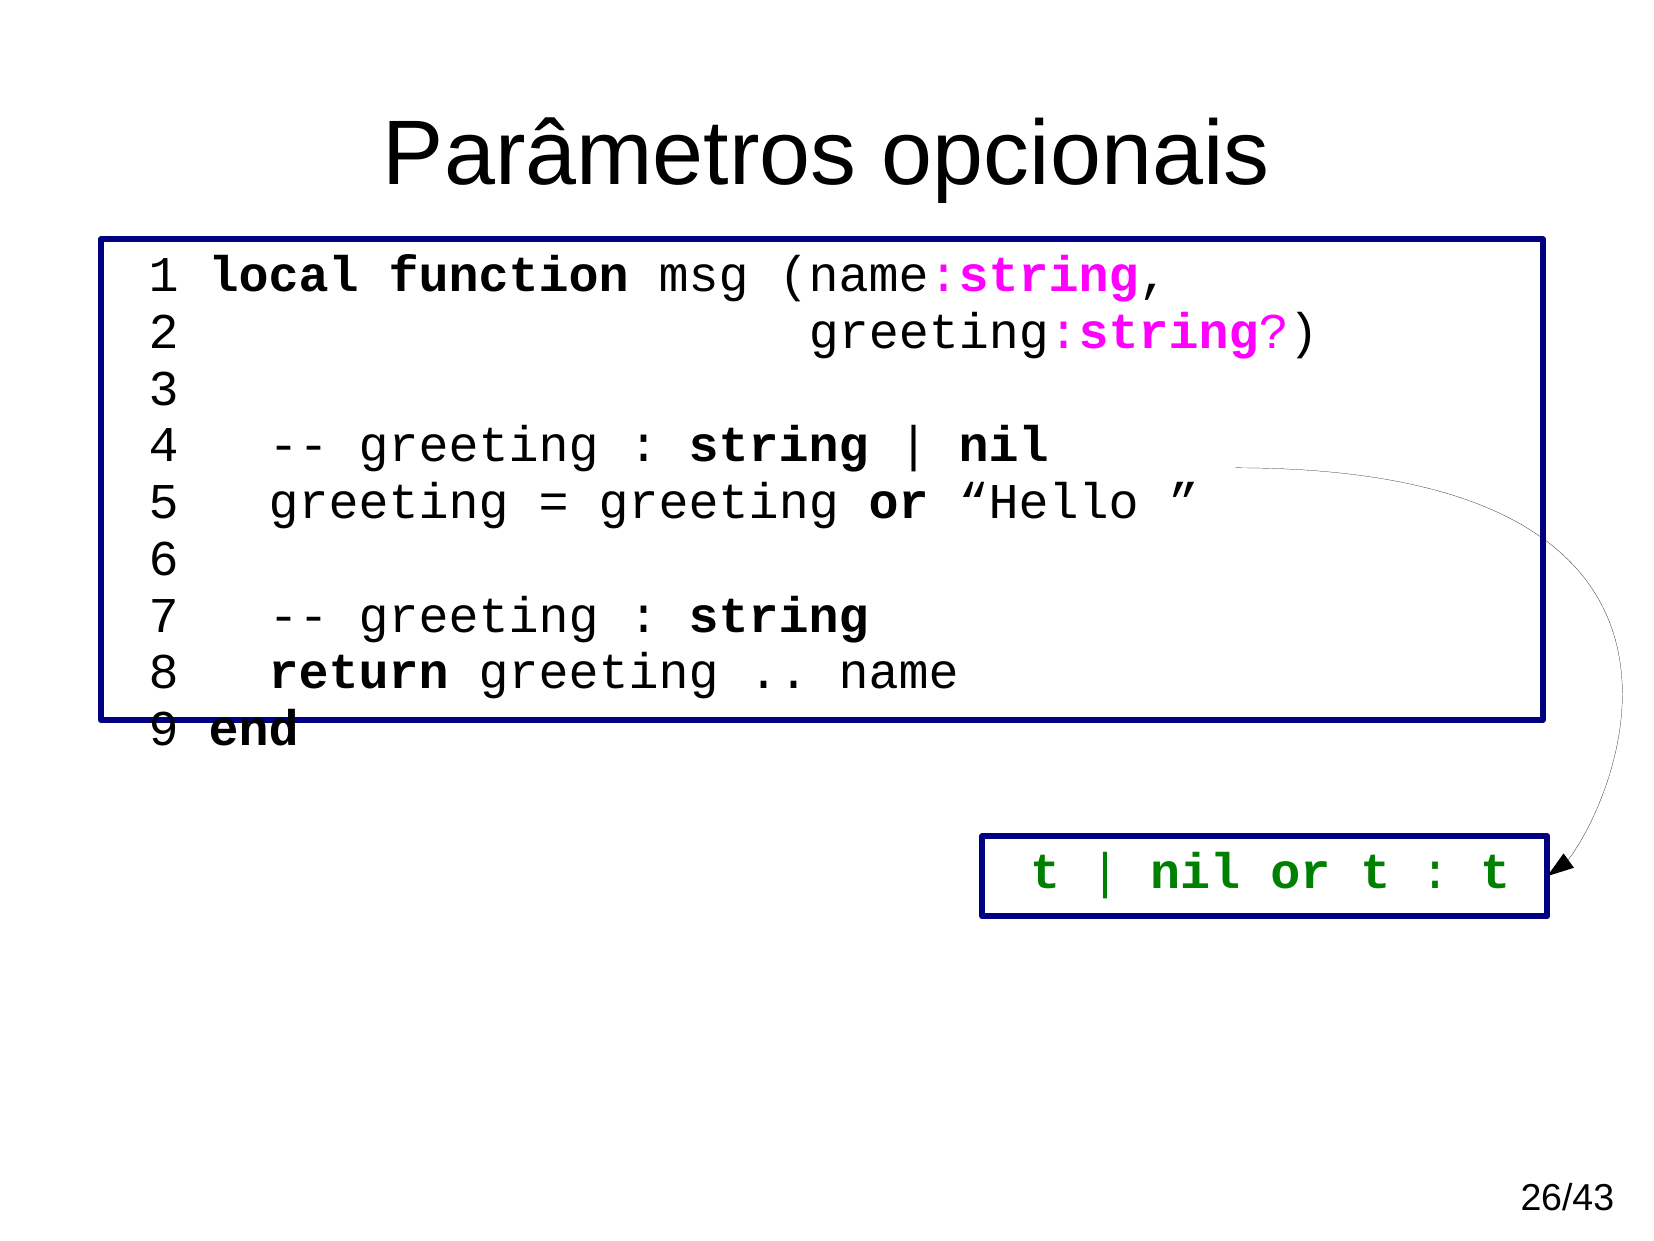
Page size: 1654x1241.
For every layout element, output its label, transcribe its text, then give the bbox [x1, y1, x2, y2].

text_box t | nil or t : t [982, 836, 1548, 917]
title Parâmetros opcionais [82, 49, 1571, 257]
text_box 1 local function msg (name:string, 2 greeting:string?) 3 4 -- greeting : string | nil 5 greeting = greeting or “Hello ” 6 7 -- greeting : string 8 return greeting .. name 9 end [100, 239, 1543, 721]
text_box 26/43 [1495, 1168, 1630, 1239]
